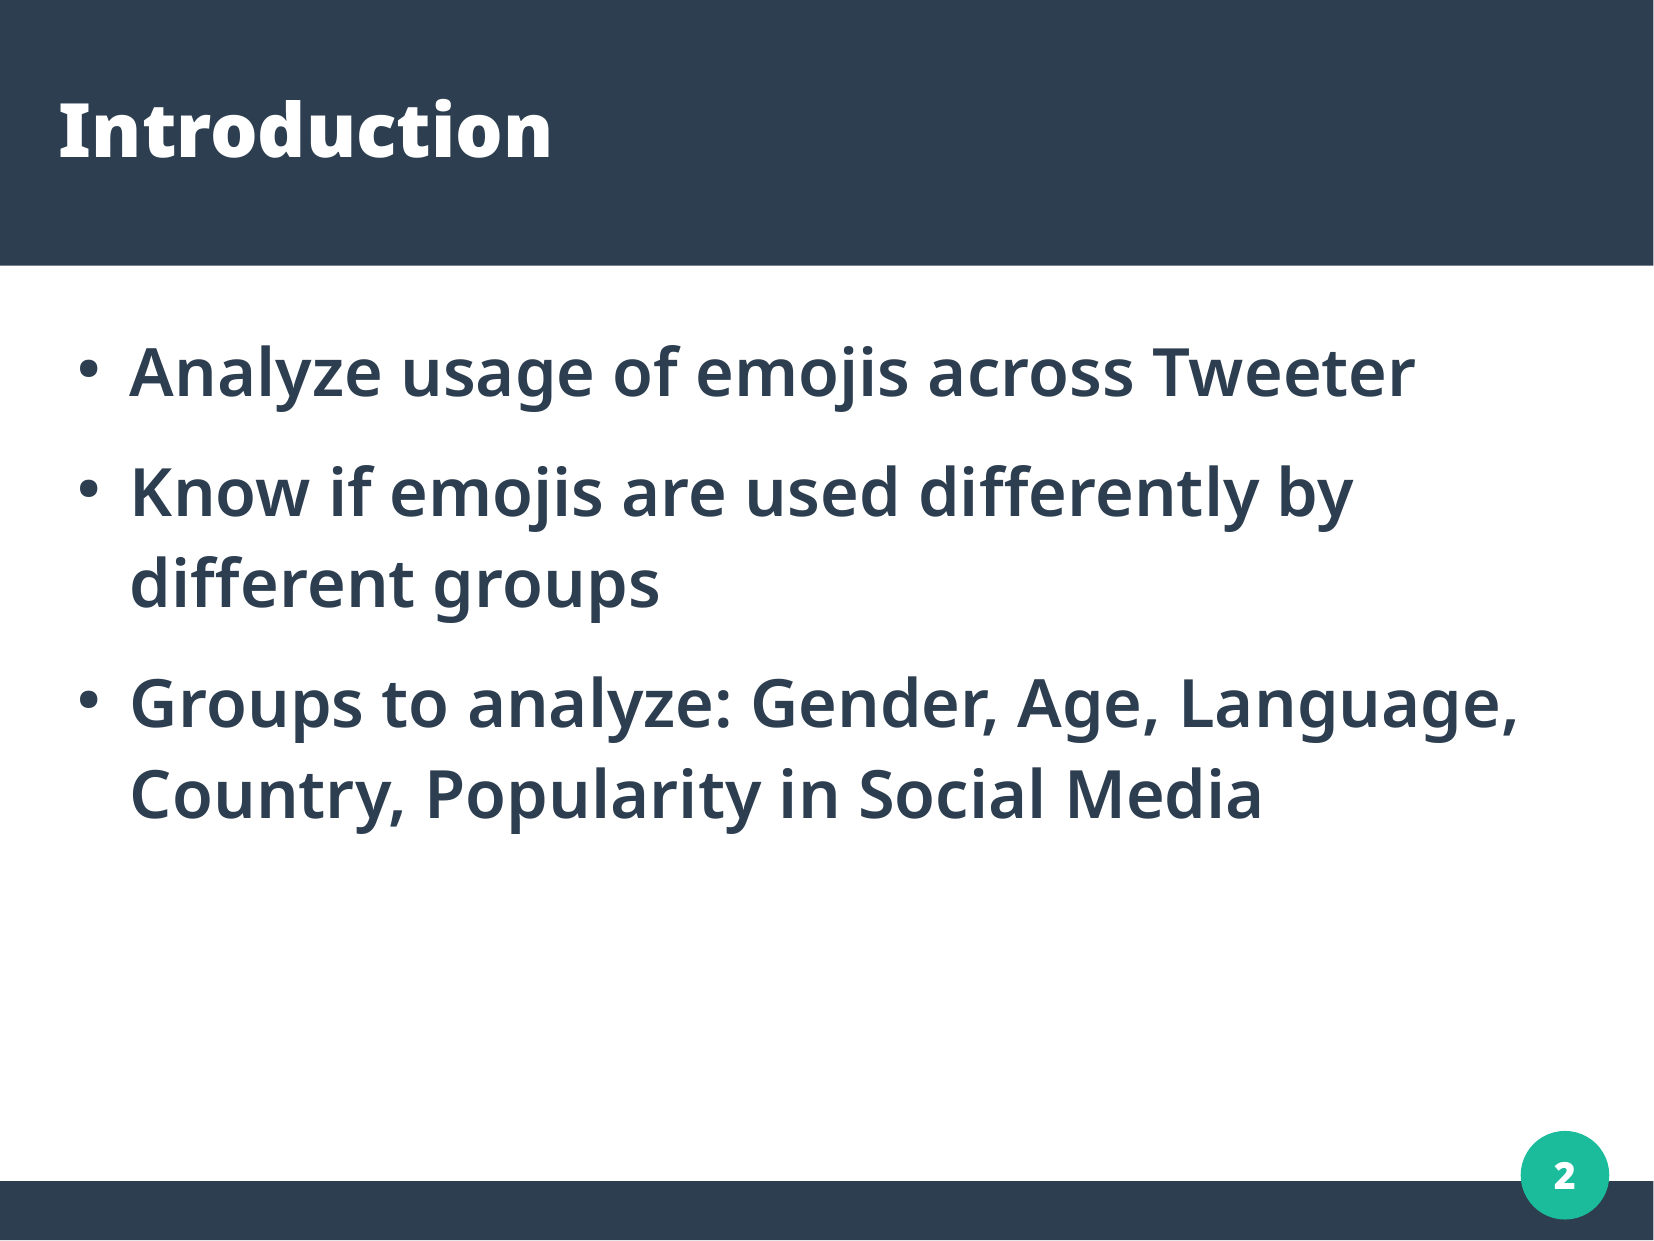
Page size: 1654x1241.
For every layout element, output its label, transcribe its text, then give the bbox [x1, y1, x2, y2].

list Analyze usage of emojis across Tweeter Know if emojis are used differently by different groups Groups to analyze: Gender, Age, Language, Country, Popularity in Social Media [59, 324, 1595, 1152]
title Introduction [59, 49, 1595, 207]
